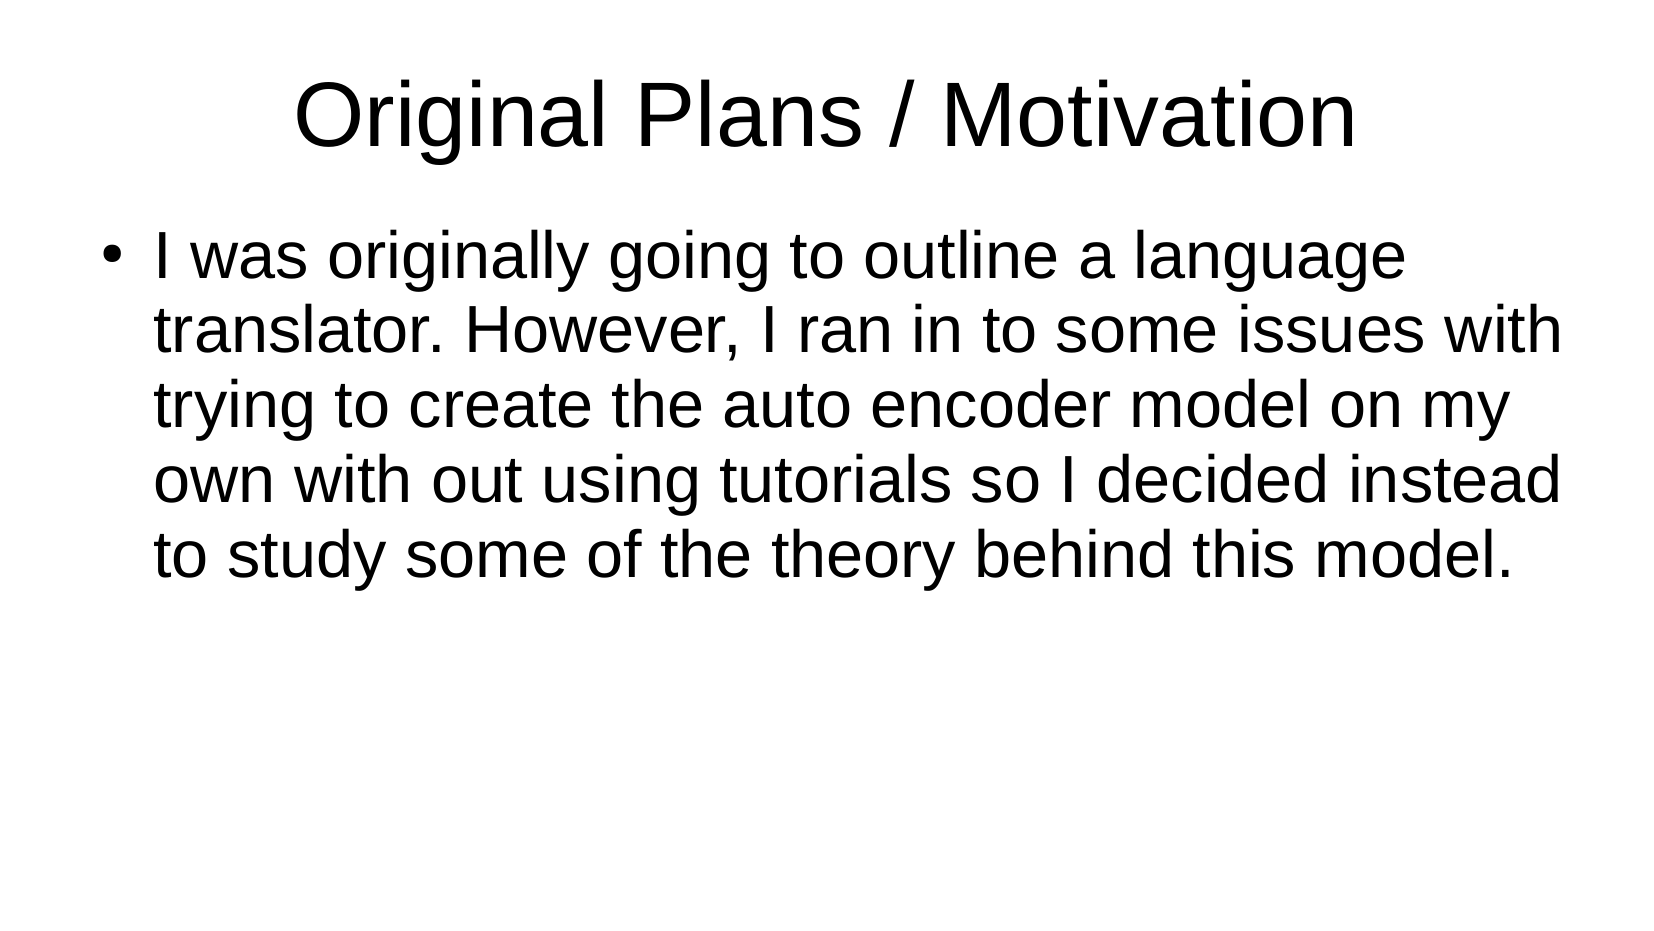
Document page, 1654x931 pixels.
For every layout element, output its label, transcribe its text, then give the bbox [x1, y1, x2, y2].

list I was originally going to outline a language translator. However, I ran in to some issues with trying to create the auto encoder model on my own with out using tutorials so I decided instead to study some of the theory behind this model. [82, 217, 1571, 758]
title Original Plans / Motivation [82, 37, 1571, 193]
